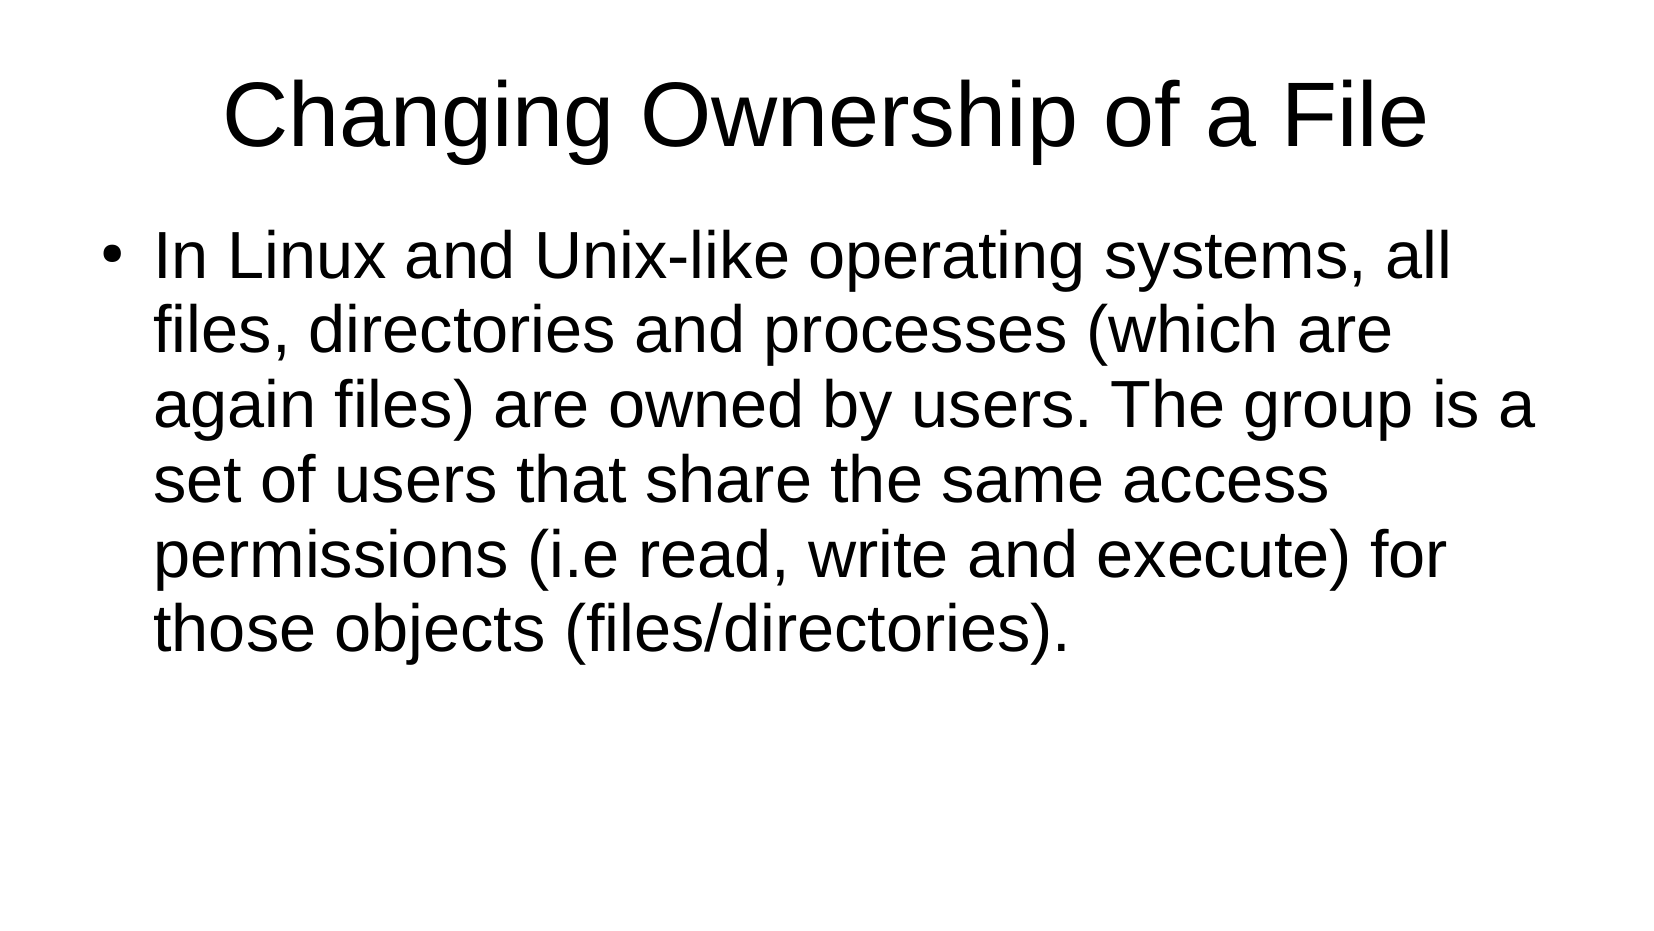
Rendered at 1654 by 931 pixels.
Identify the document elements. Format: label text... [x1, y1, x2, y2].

title Changing Ownership of a File [82, 37, 1571, 193]
list In Linux and Unix-like operating systems, all files, directories and processes (which are again files) are owned by users. The group is a set of users that share the same access permissions (i.e read, write and execute) for those objects (files/directories). [82, 217, 1571, 758]
